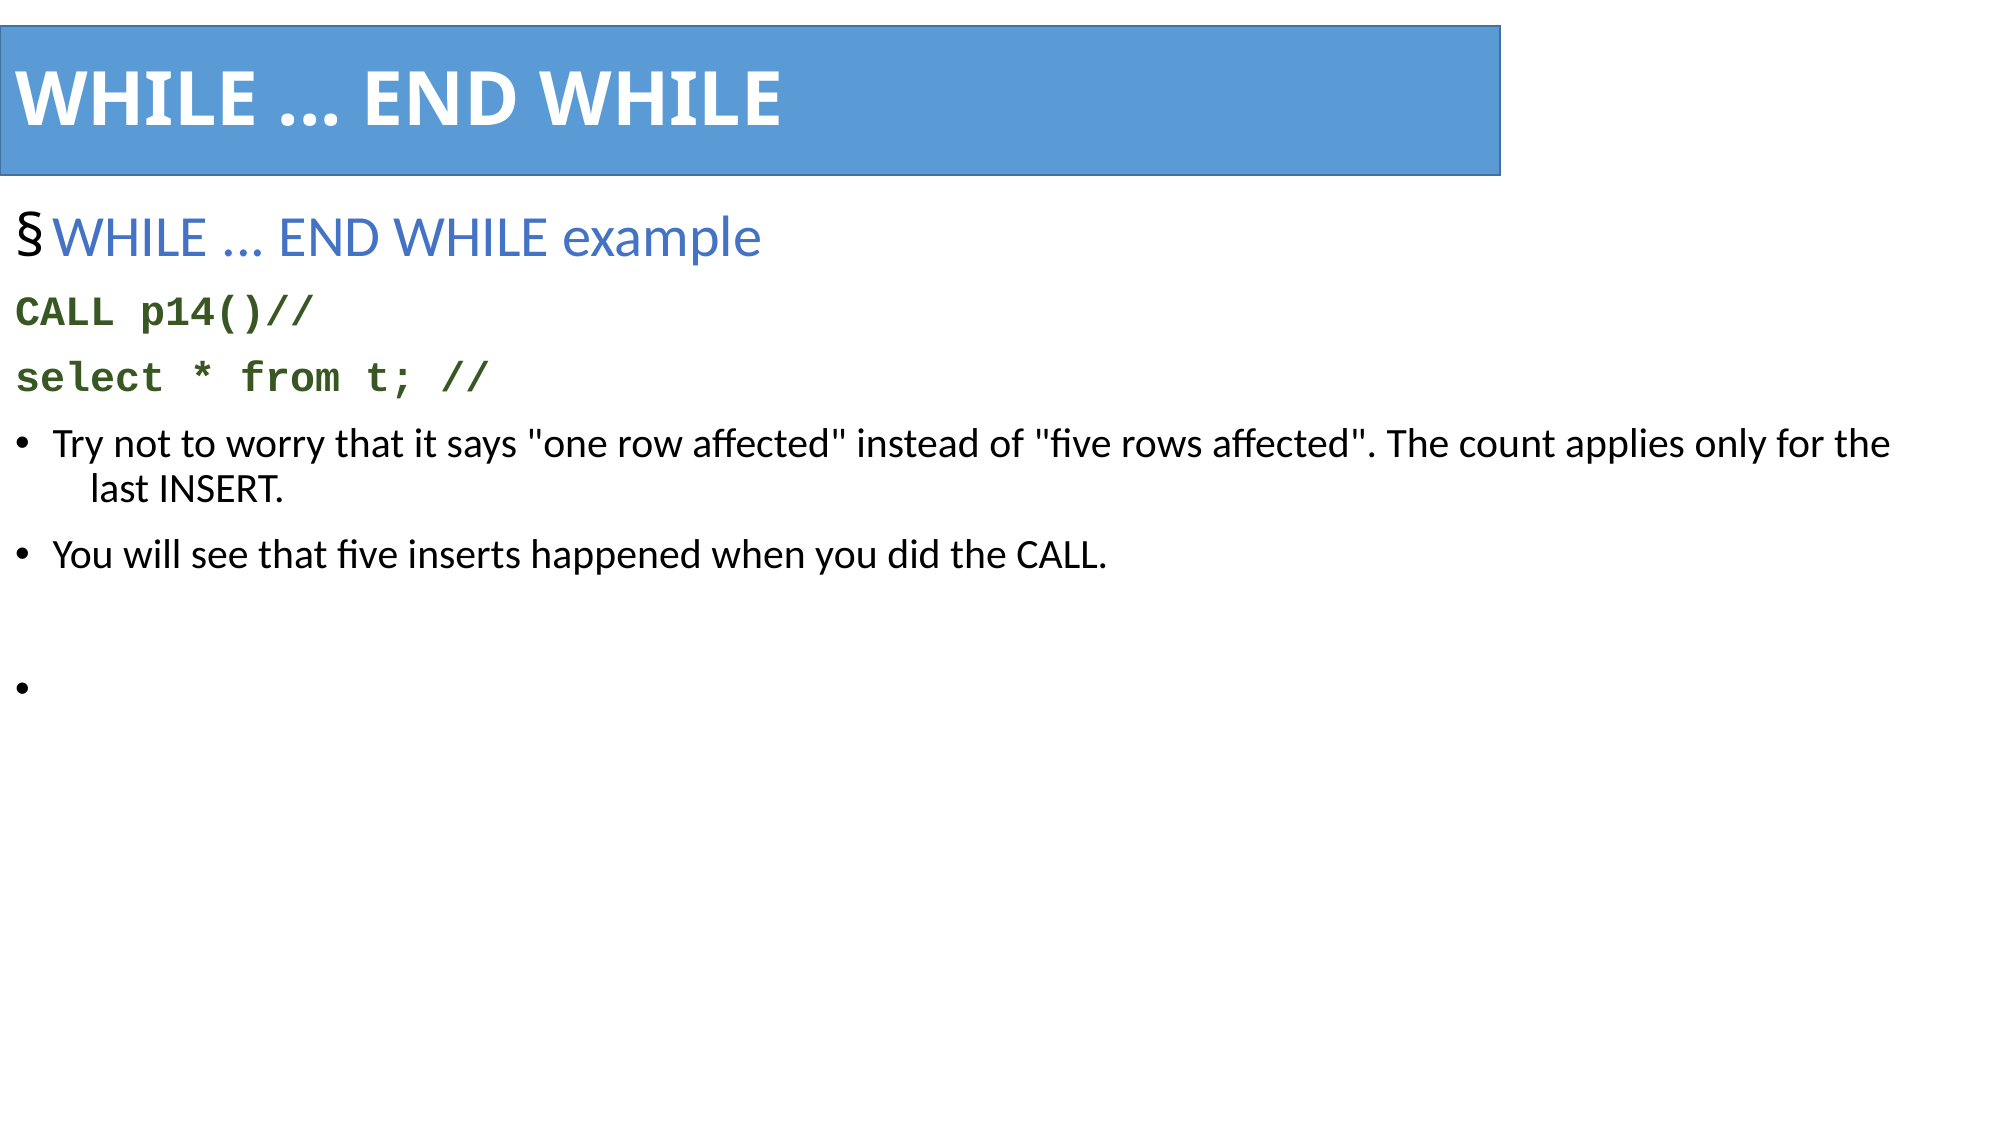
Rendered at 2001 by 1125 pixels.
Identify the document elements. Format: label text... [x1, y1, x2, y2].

title WHILE ... END WHILE [0, 26, 1501, 176]
subtitle WHILE ... END WHILE example CALL p14()// select * from t; // Try not to worry that it says "one row affected" instead of "five rows affected". The count applies only for the last INSERT. You will see that five inserts happened when you did the CALL. [0, 198, 1964, 1125]
